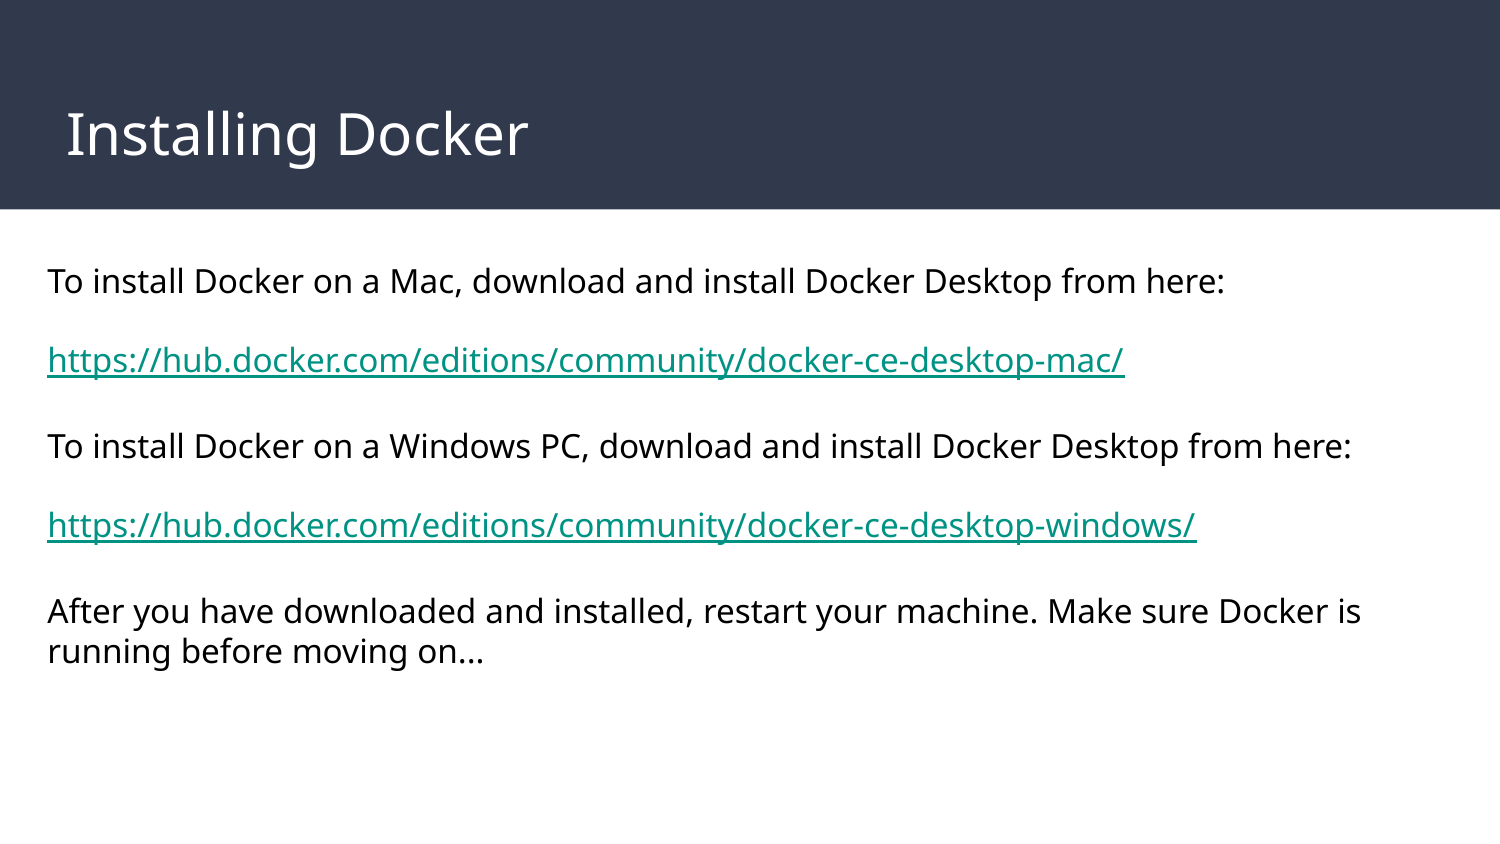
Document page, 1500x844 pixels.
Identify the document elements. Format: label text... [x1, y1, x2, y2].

text_box To install Docker on a Mac, download and install Docker Desktop from here: https://hub.docker.com/editions/community/docker-ce-desktop-mac/ To install Docker on a Windows PC, download and install Docker Desktop from here: https://hub.docker.com/editions/community/docker-ce-desktop-windows/ After you have downloaded and installed, restart your machine. Make sure Docker is running before moving on... [32, 244, 1467, 801]
title Installing Docker [51, 82, 1449, 185]
